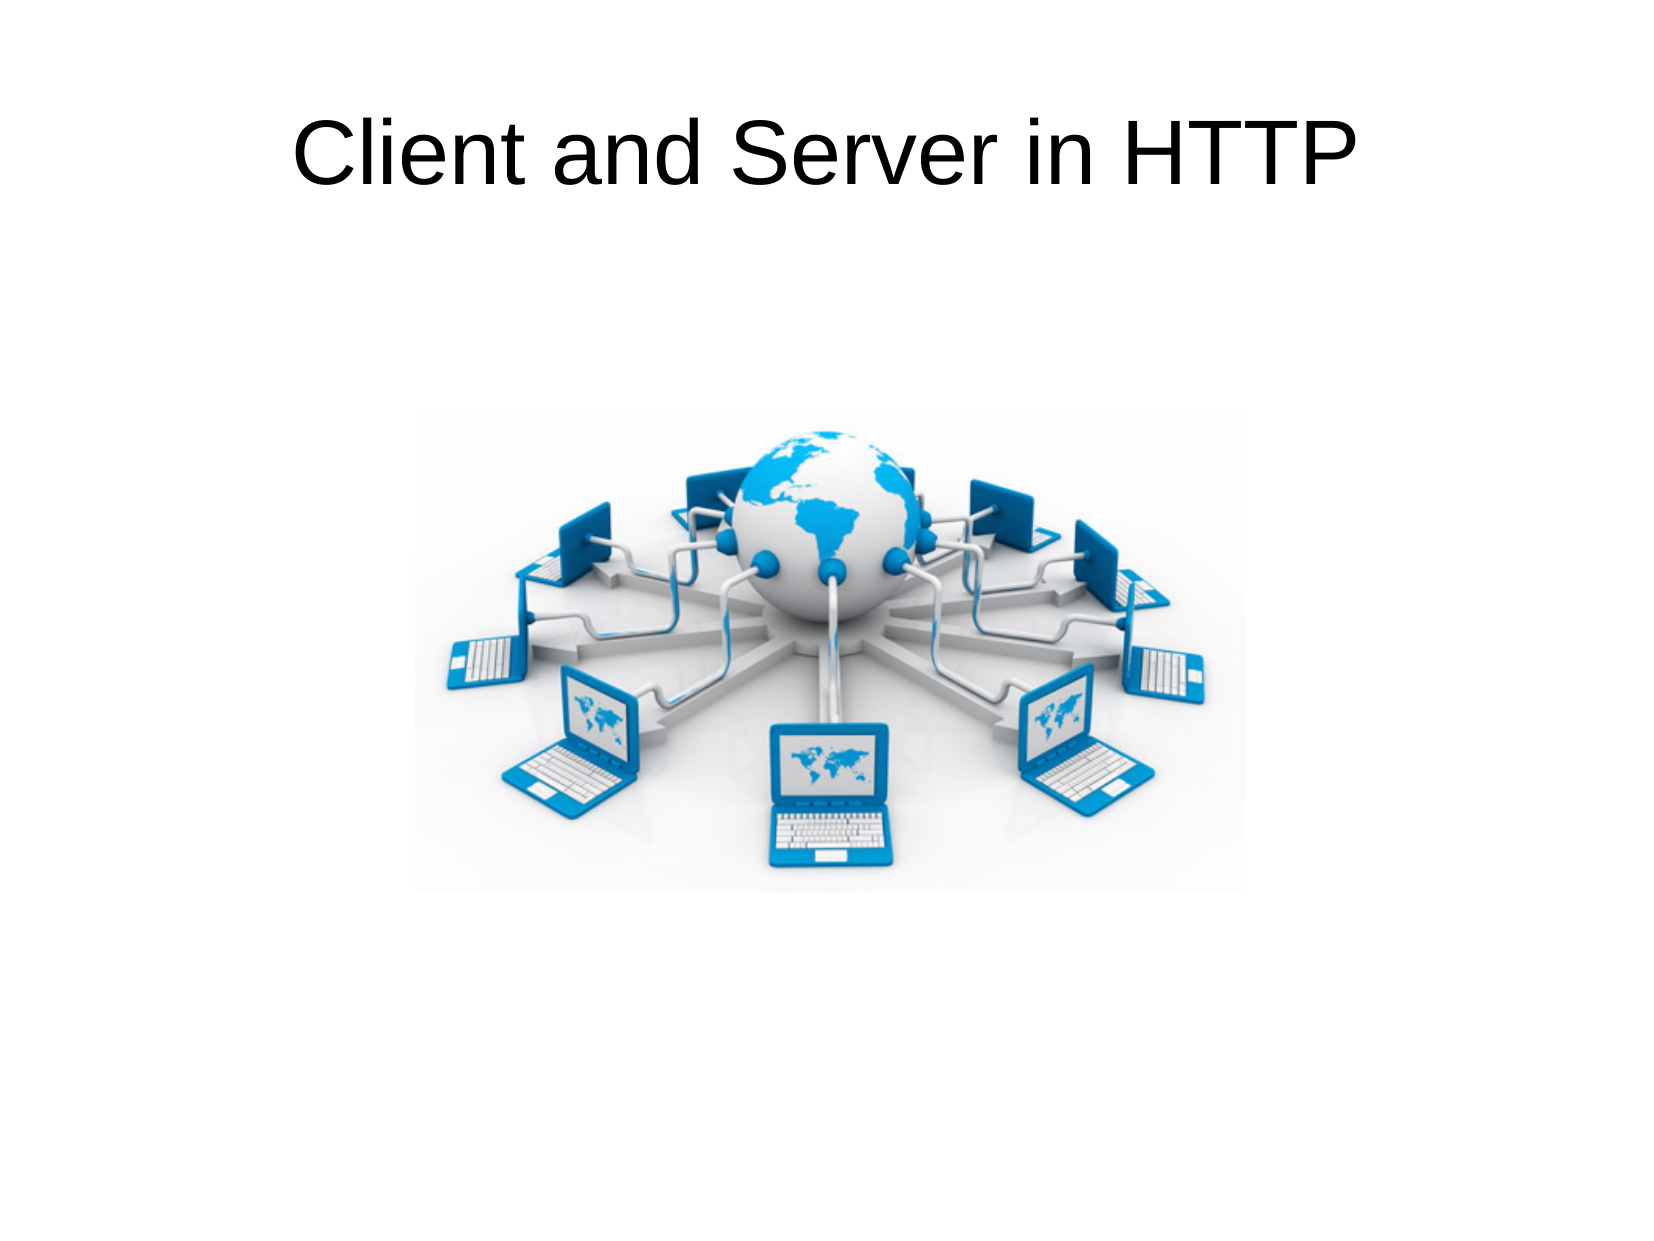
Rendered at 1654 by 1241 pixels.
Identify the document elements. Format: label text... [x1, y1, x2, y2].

title Client and Server in HTTP [82, 49, 1571, 257]
picture [415, 413, 1246, 892]
